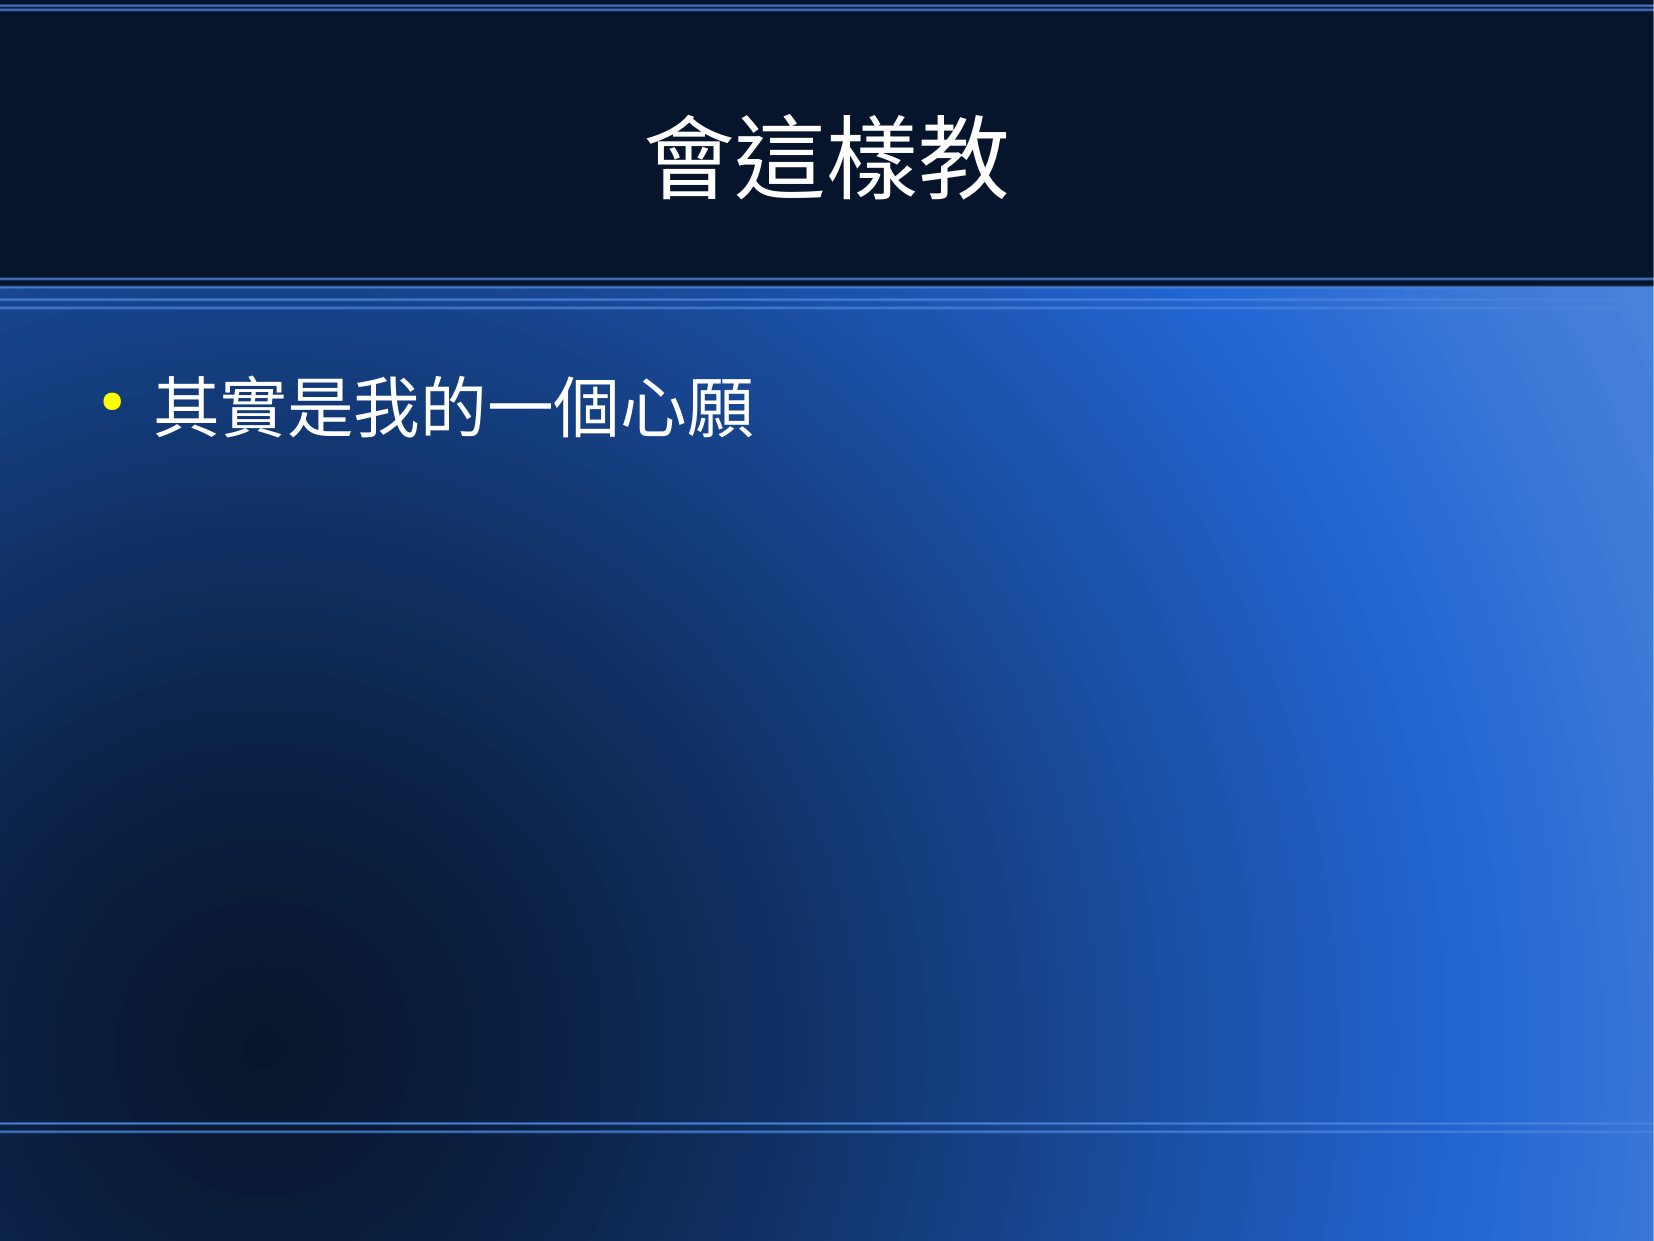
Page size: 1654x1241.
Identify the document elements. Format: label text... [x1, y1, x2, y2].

picture [0, 0, 1654, 1241]
list 其實是我的一個心願 [82, 355, 1571, 1075]
title 會這樣教 [82, 49, 1571, 257]
